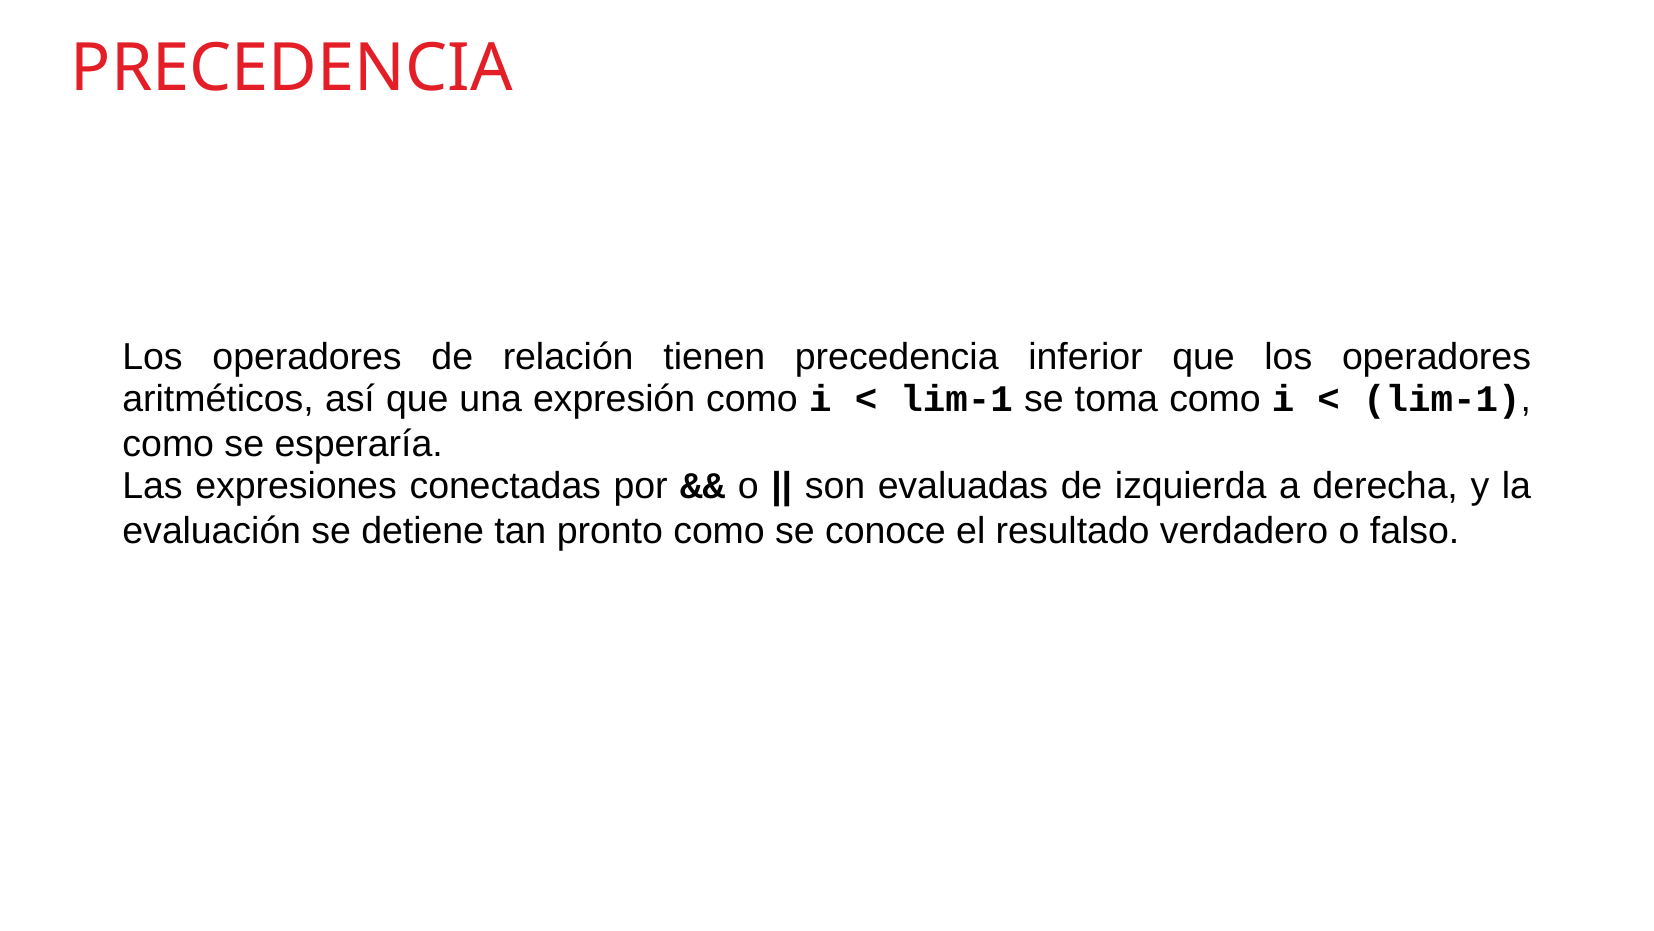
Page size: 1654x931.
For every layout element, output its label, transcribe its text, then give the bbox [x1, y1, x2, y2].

title PRECEDENCIA [70, 11, 1347, 118]
text_box Los operadores de relación tienen precedencia inferior que los operadores aritméticos, así que una expresión como i < lim-1 se toma como i < (lim-1), como se esperaría. Las expresiones conecta­das por && o || son evaluadas de izquierda a derecha, y la evaluación se detiene tan pronto como se conoce el resultado verdadero o falso. [107, 328, 1546, 614]
